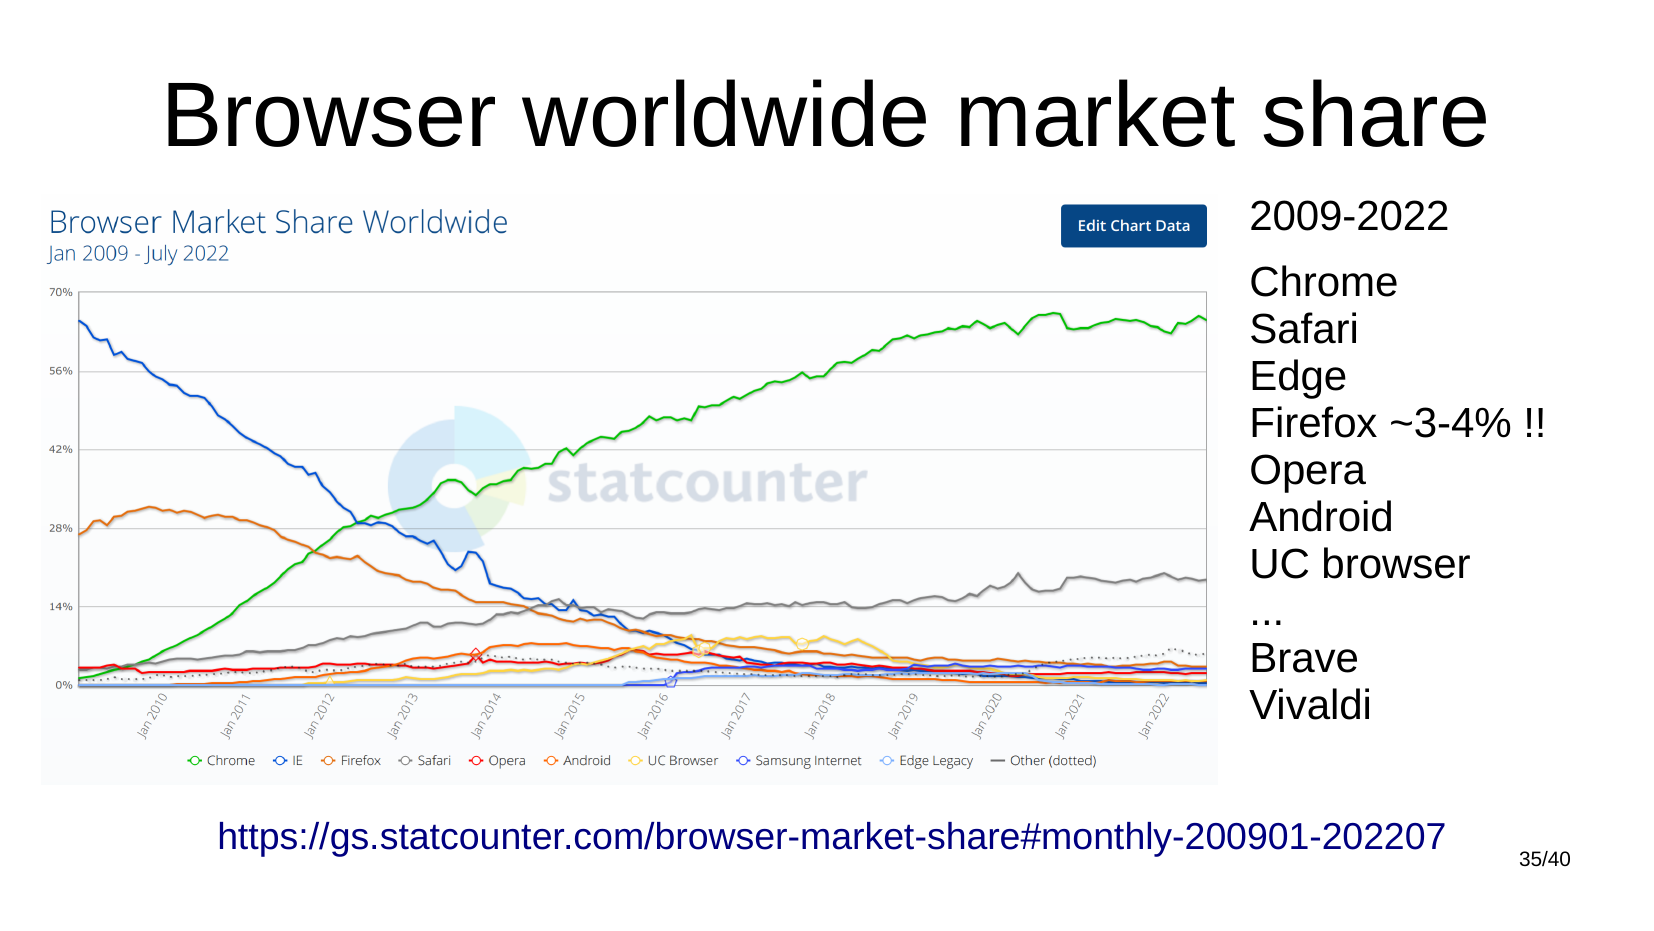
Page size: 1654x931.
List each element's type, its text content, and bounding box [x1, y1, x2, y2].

text_box https://gs.statcounter.com/browser-market-share#monthly-200901-202207 [202, 808, 1462, 908]
picture [41, 194, 1218, 785]
title Browser worldwide market share [82, 37, 1571, 193]
list 2009-2022 Chrome Safari Edge Firefox ~3-4% !! Opera Android UC browser ... Brave Vivaldi [1204, 192, 1642, 733]
